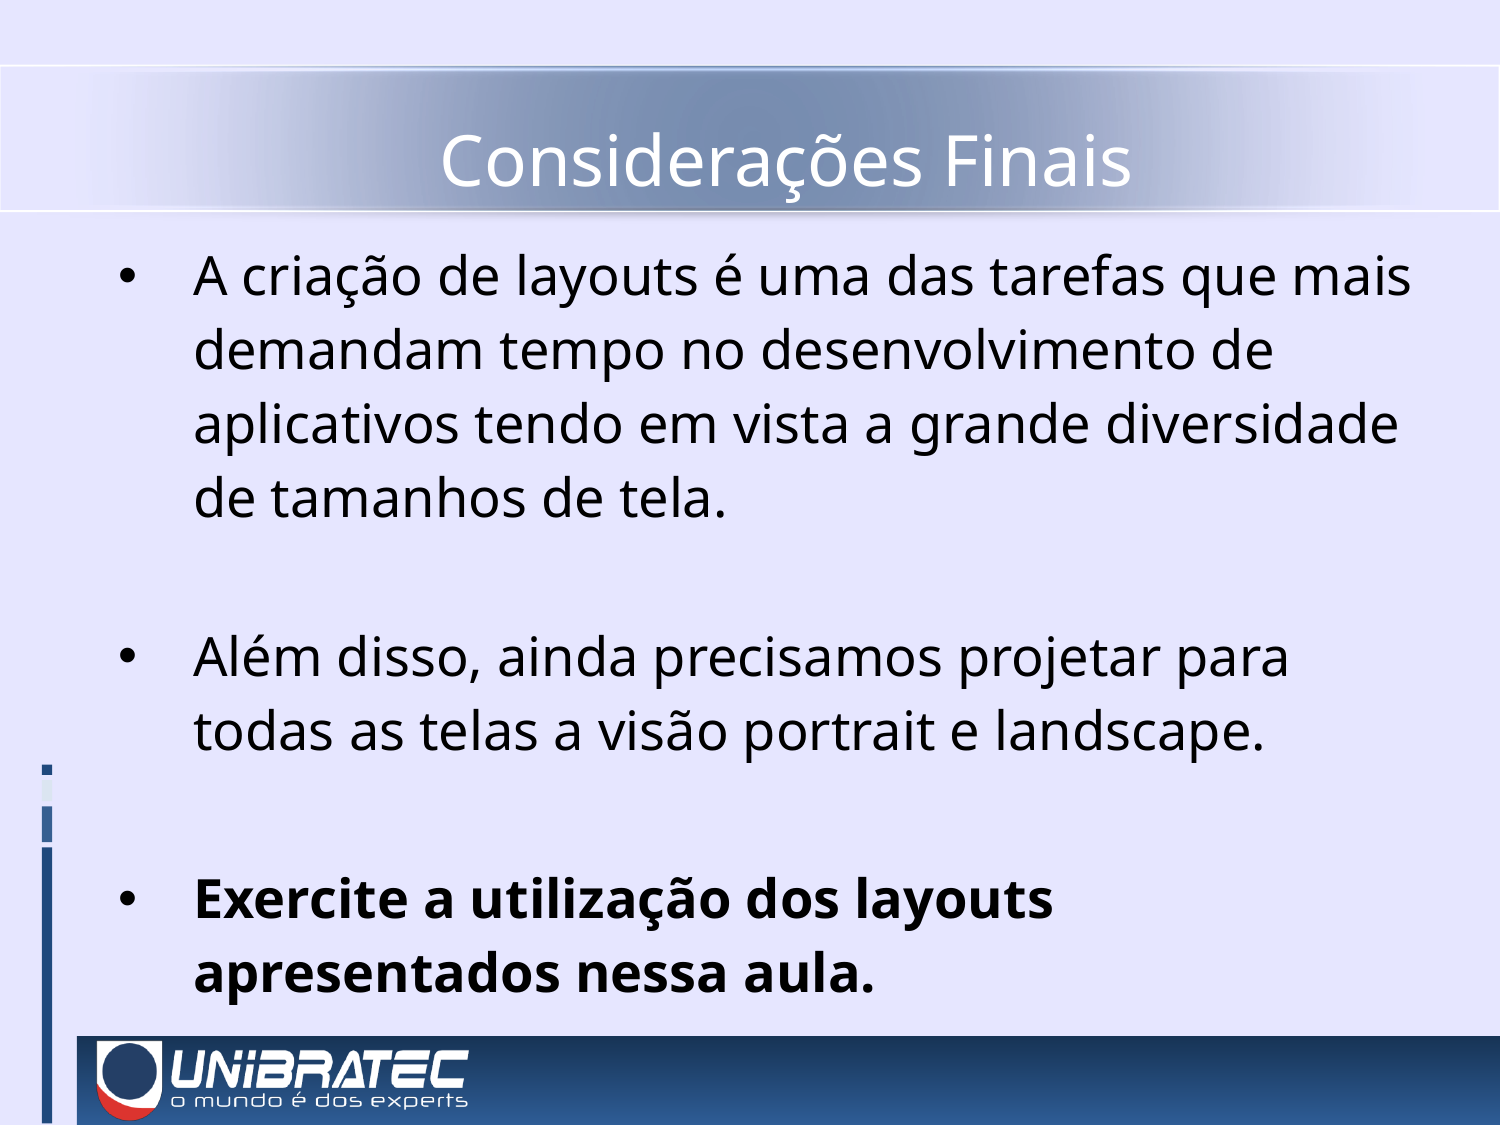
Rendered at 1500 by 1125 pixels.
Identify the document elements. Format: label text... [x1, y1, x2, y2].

text_box A criação de layouts é uma das tarefas que mais demandam tempo no desenvolvimento de aplicativos tendo em vista a grande diversidade de tamanhos de tela. Além disso, ainda precisamos projetar para todas as telas a visão portrait e landscape. Exercite a utilização dos layouts apresentados nessa aula. [118, 237, 1421, 987]
picture [96, 1040, 469, 1121]
picture [0, 58, 1500, 227]
title Considerações Finais [150, 84, 1424, 233]
